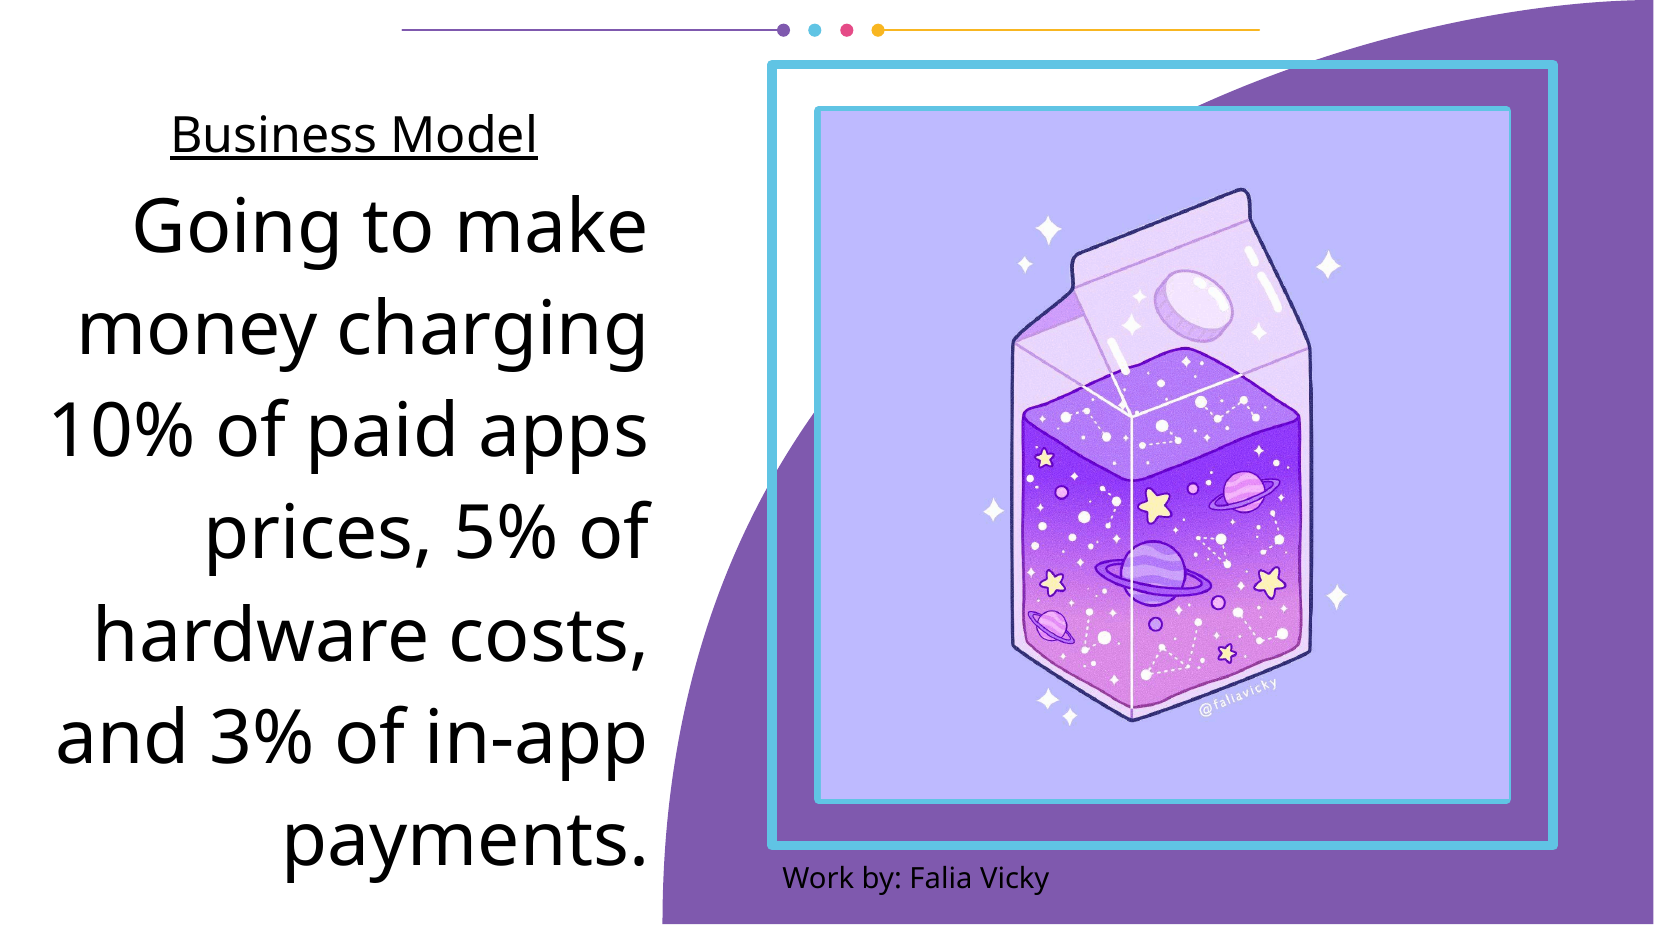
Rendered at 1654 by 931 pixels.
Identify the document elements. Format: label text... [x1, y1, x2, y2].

title Going to make money charging 10% of paid apps prices, 5% of hardware costs, and 3% of in-app payments. [29, 207, 650, 888]
text_box [820, 111, 1509, 800]
title Business Model [0, 59, 1063, 207]
text_box Work by: Falia Vicky [767, 849, 1066, 905]
